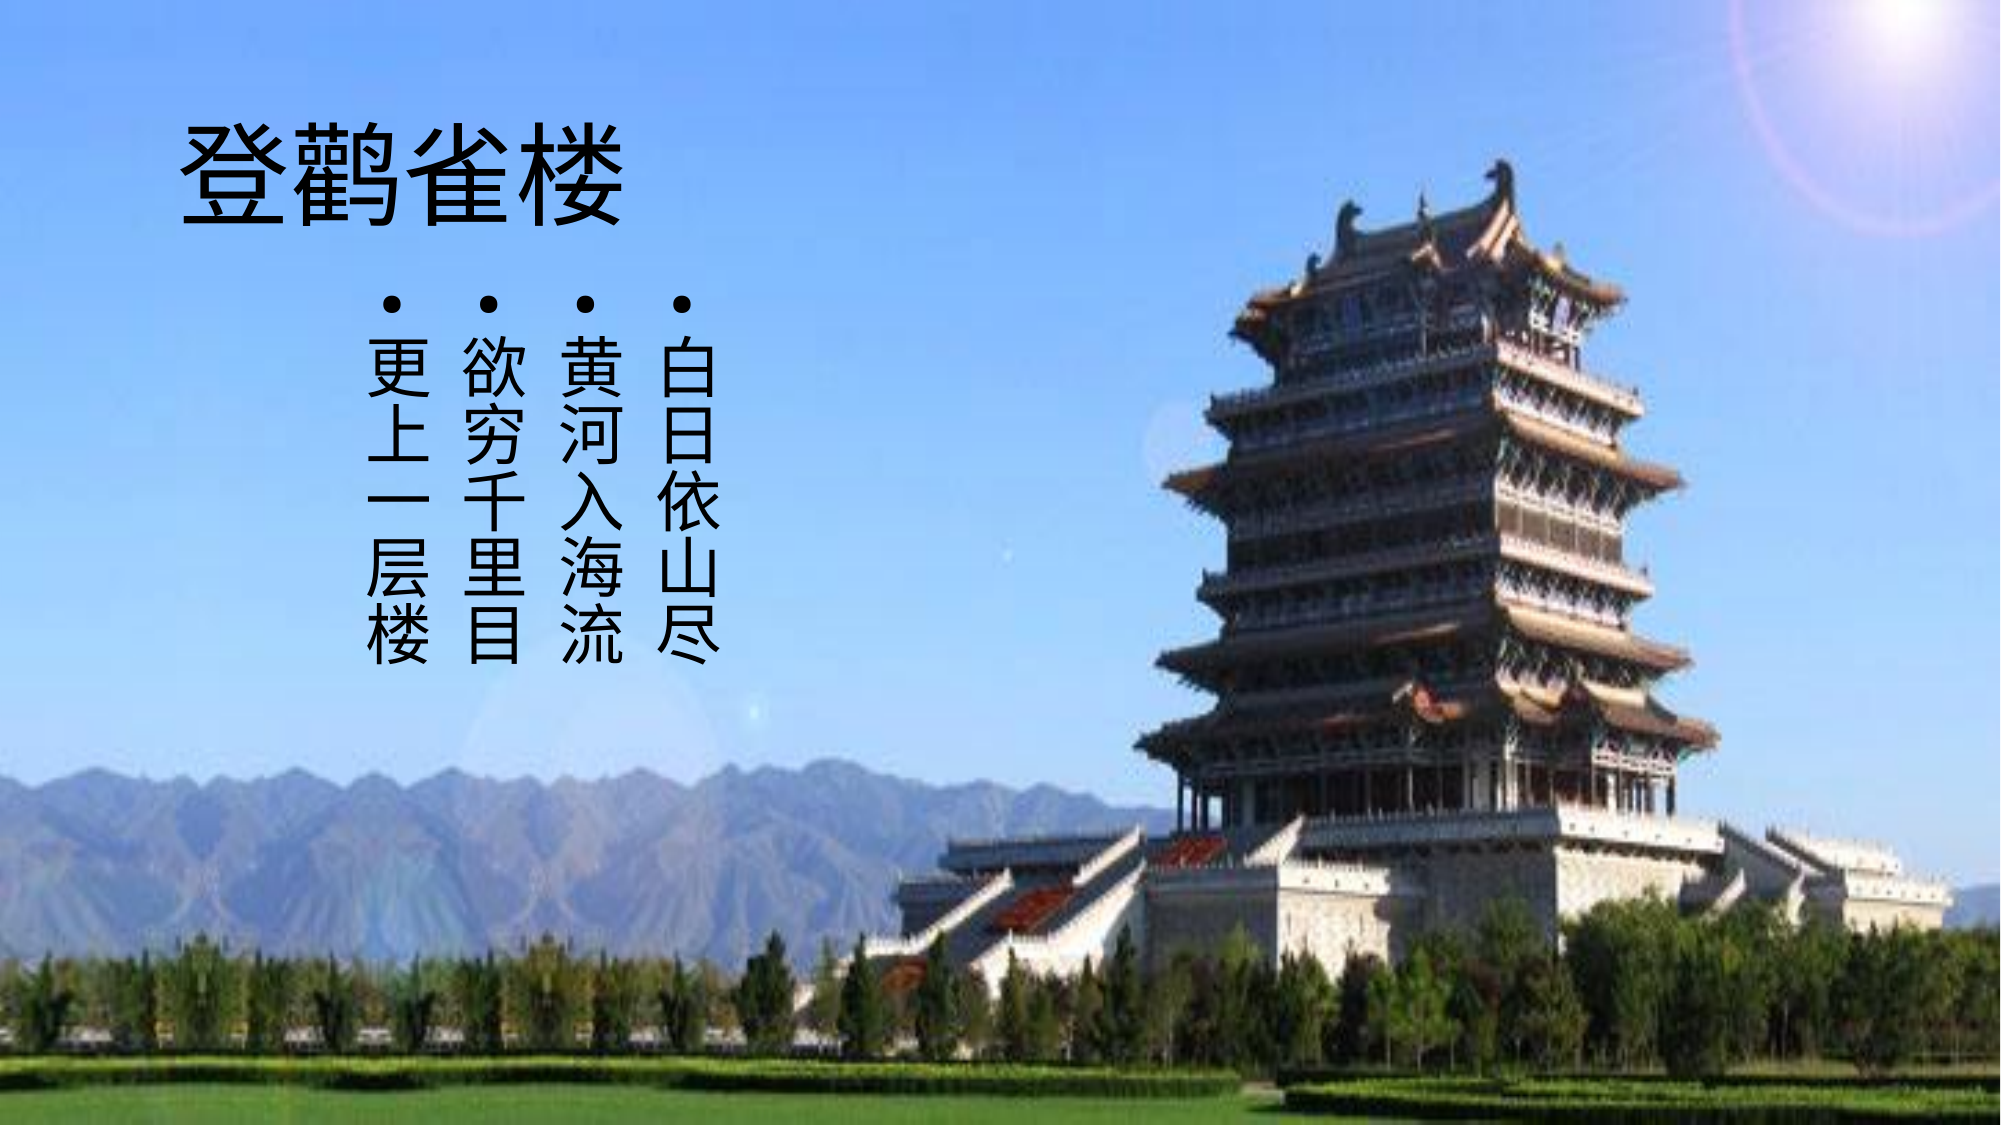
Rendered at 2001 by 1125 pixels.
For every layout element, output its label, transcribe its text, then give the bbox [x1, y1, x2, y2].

text_box 白日依山尽 黄河入海流 欲穷千里目 更上一层楼 [318, 283, 745, 898]
title 登鹳雀楼 [137, 59, 756, 278]
picture [0, 0, 2001, 1125]
